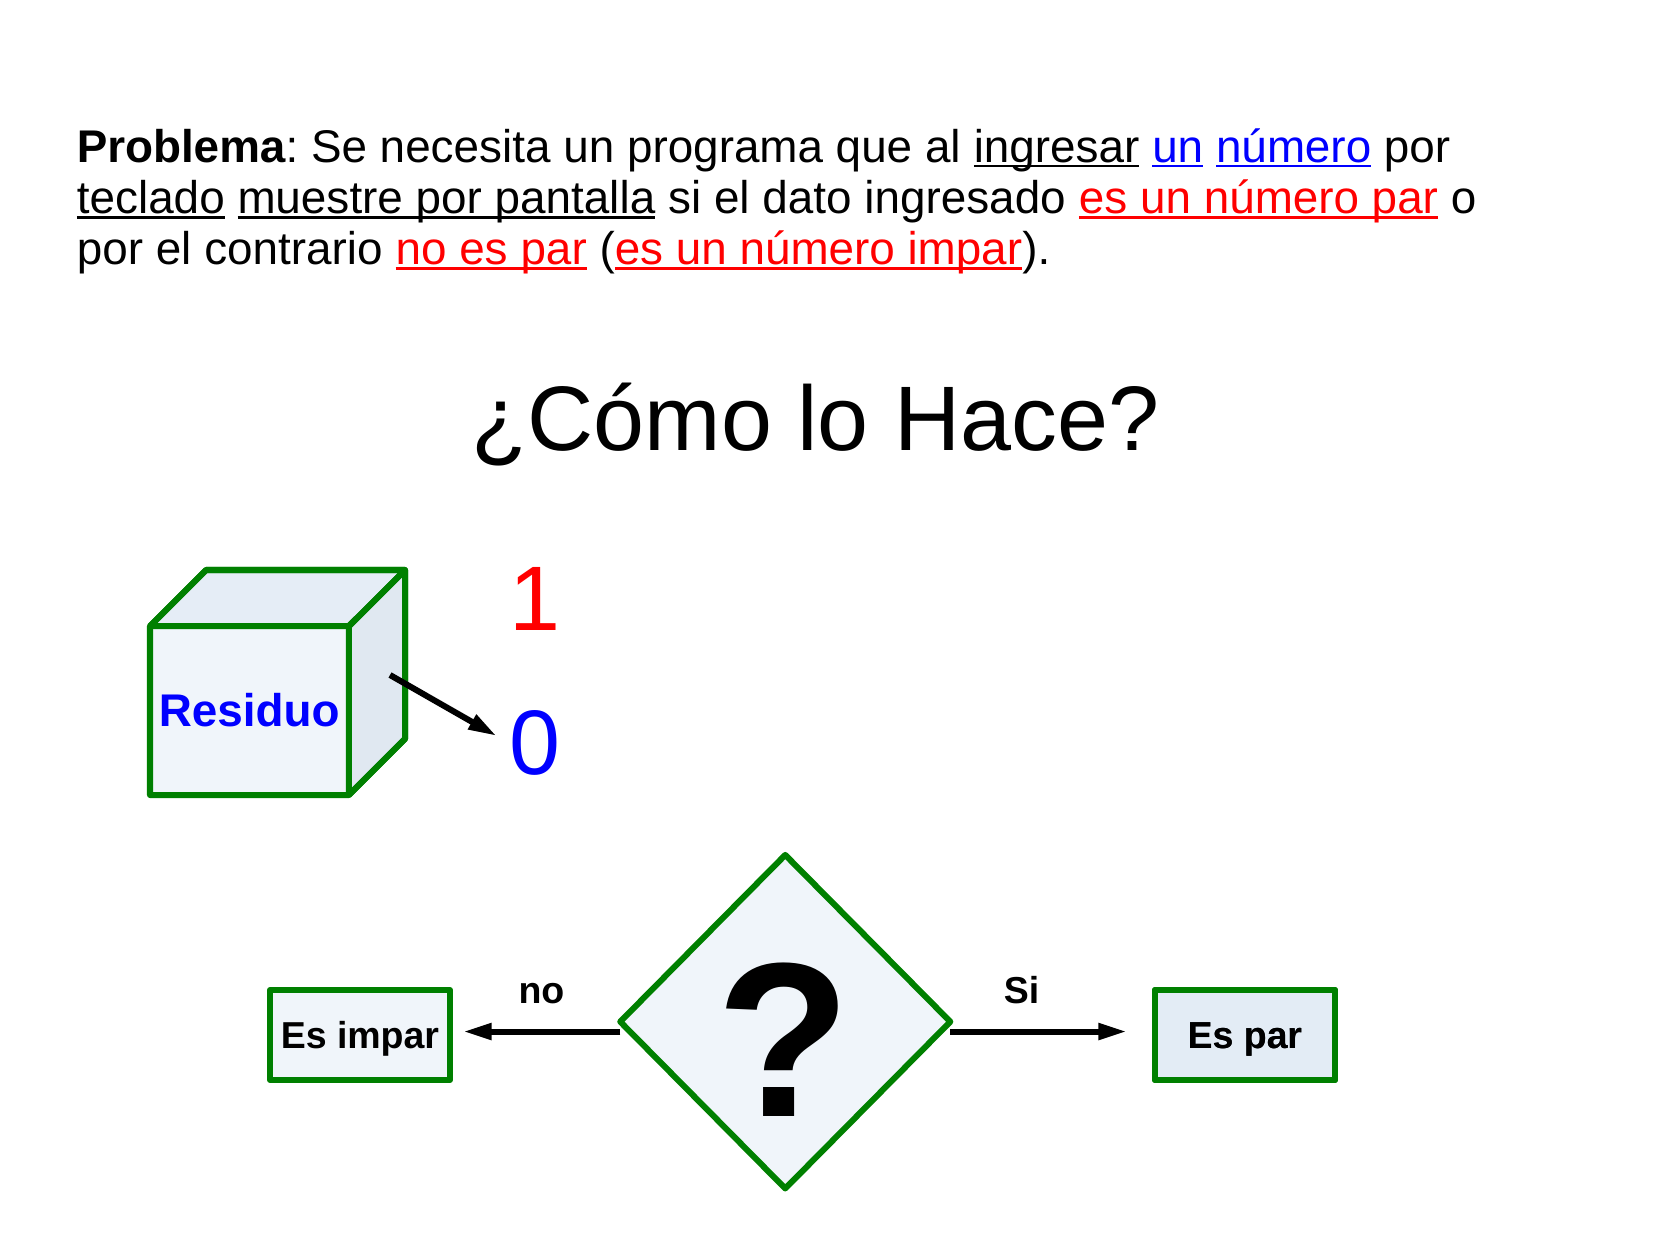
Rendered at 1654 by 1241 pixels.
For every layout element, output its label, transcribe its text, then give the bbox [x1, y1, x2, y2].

text_box Es impar [270, 990, 451, 1081]
text_box 1 0 [495, 540, 571, 802]
text_box Es par [1155, 990, 1336, 1081]
text_box [620, 940, 701, 1104]
text_box no [503, 953, 602, 1028]
title ¿Cómo lo Hace? [71, 315, 1561, 523]
text_box Residuo [150, 627, 348, 796]
text_box [731, 854, 839, 909]
text_box Si [1021, 953, 1074, 1028]
subtitle Problema: Se necesita un programa que al ingresar un número por teclado muestre por pantalla si el dato ingresado es un número par o por el contrario no es par (es un número impar). [76, 105, 1510, 291]
text_box ? [701, 909, 1021, 1171]
text_box [767, 1171, 803, 1189]
